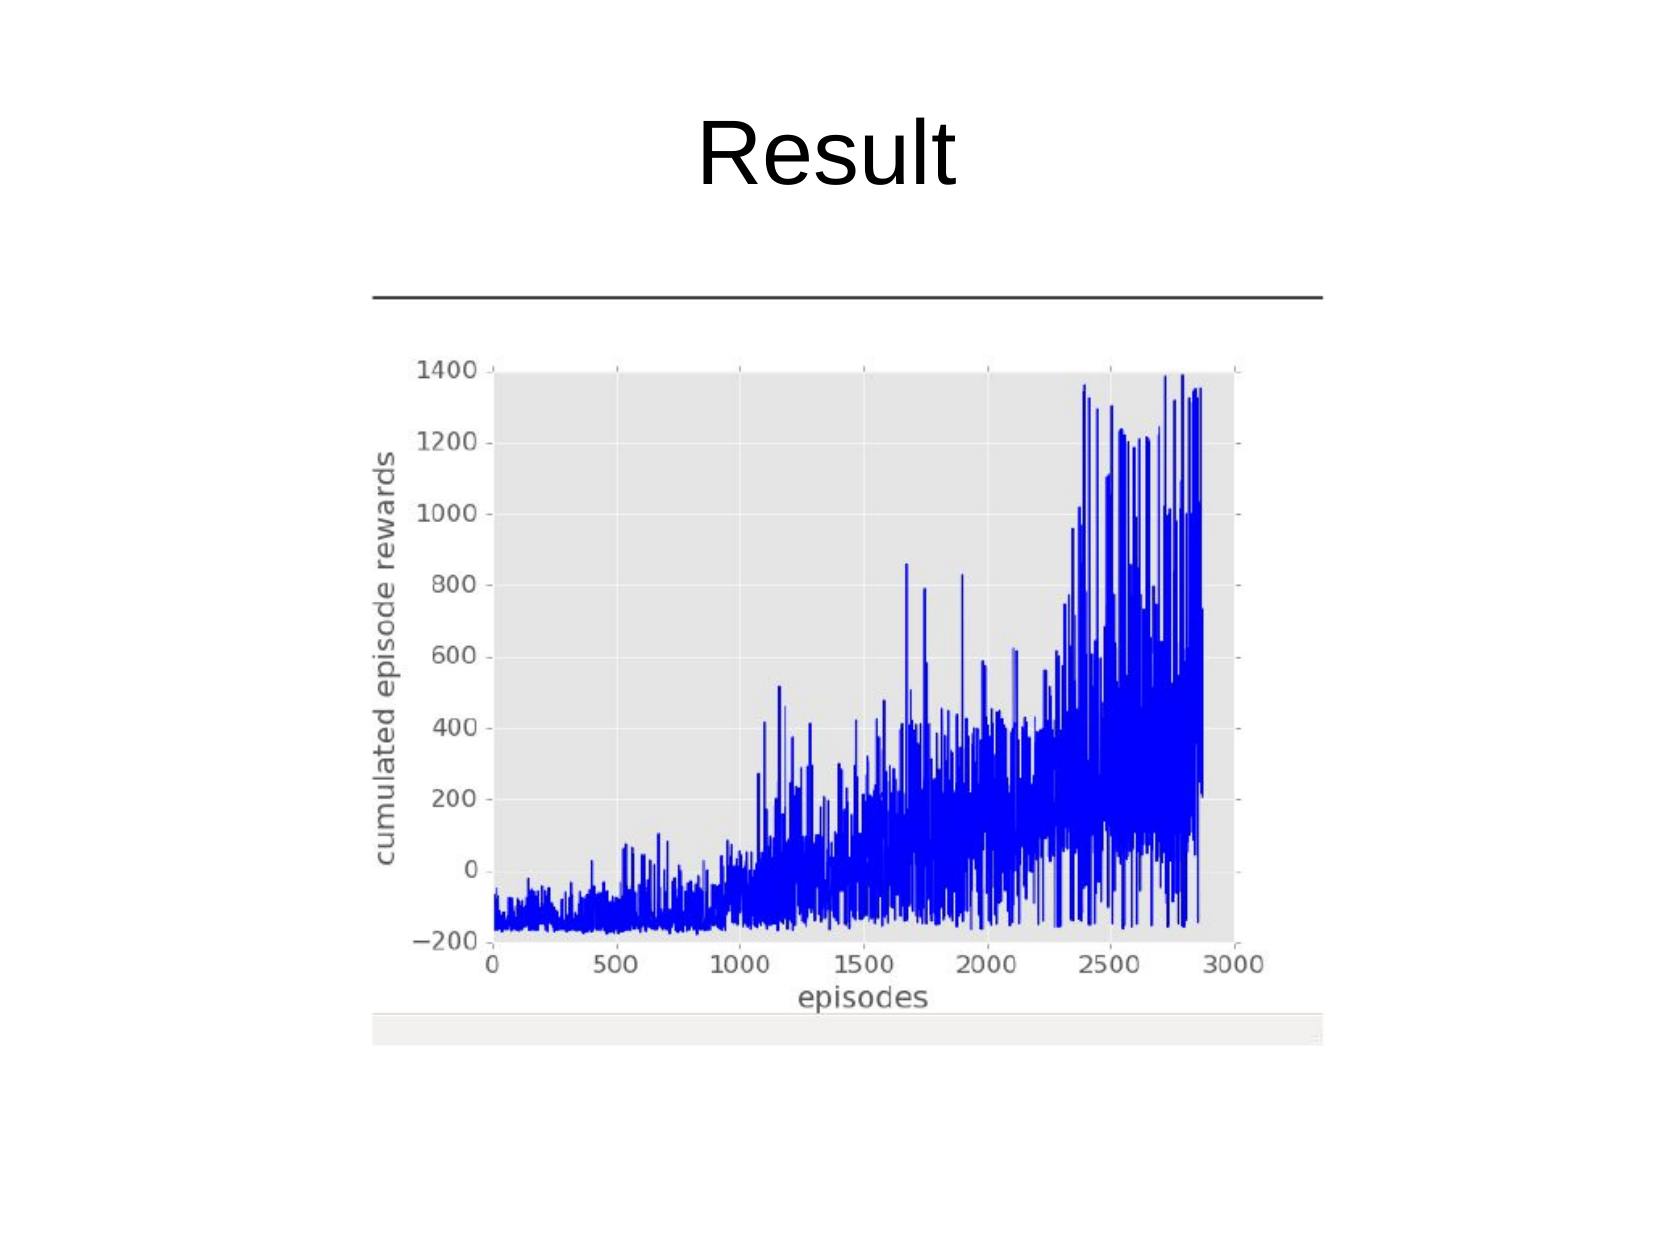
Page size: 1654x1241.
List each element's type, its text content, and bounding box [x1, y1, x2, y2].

title Result [82, 49, 1571, 257]
picture [346, 269, 1336, 1066]
